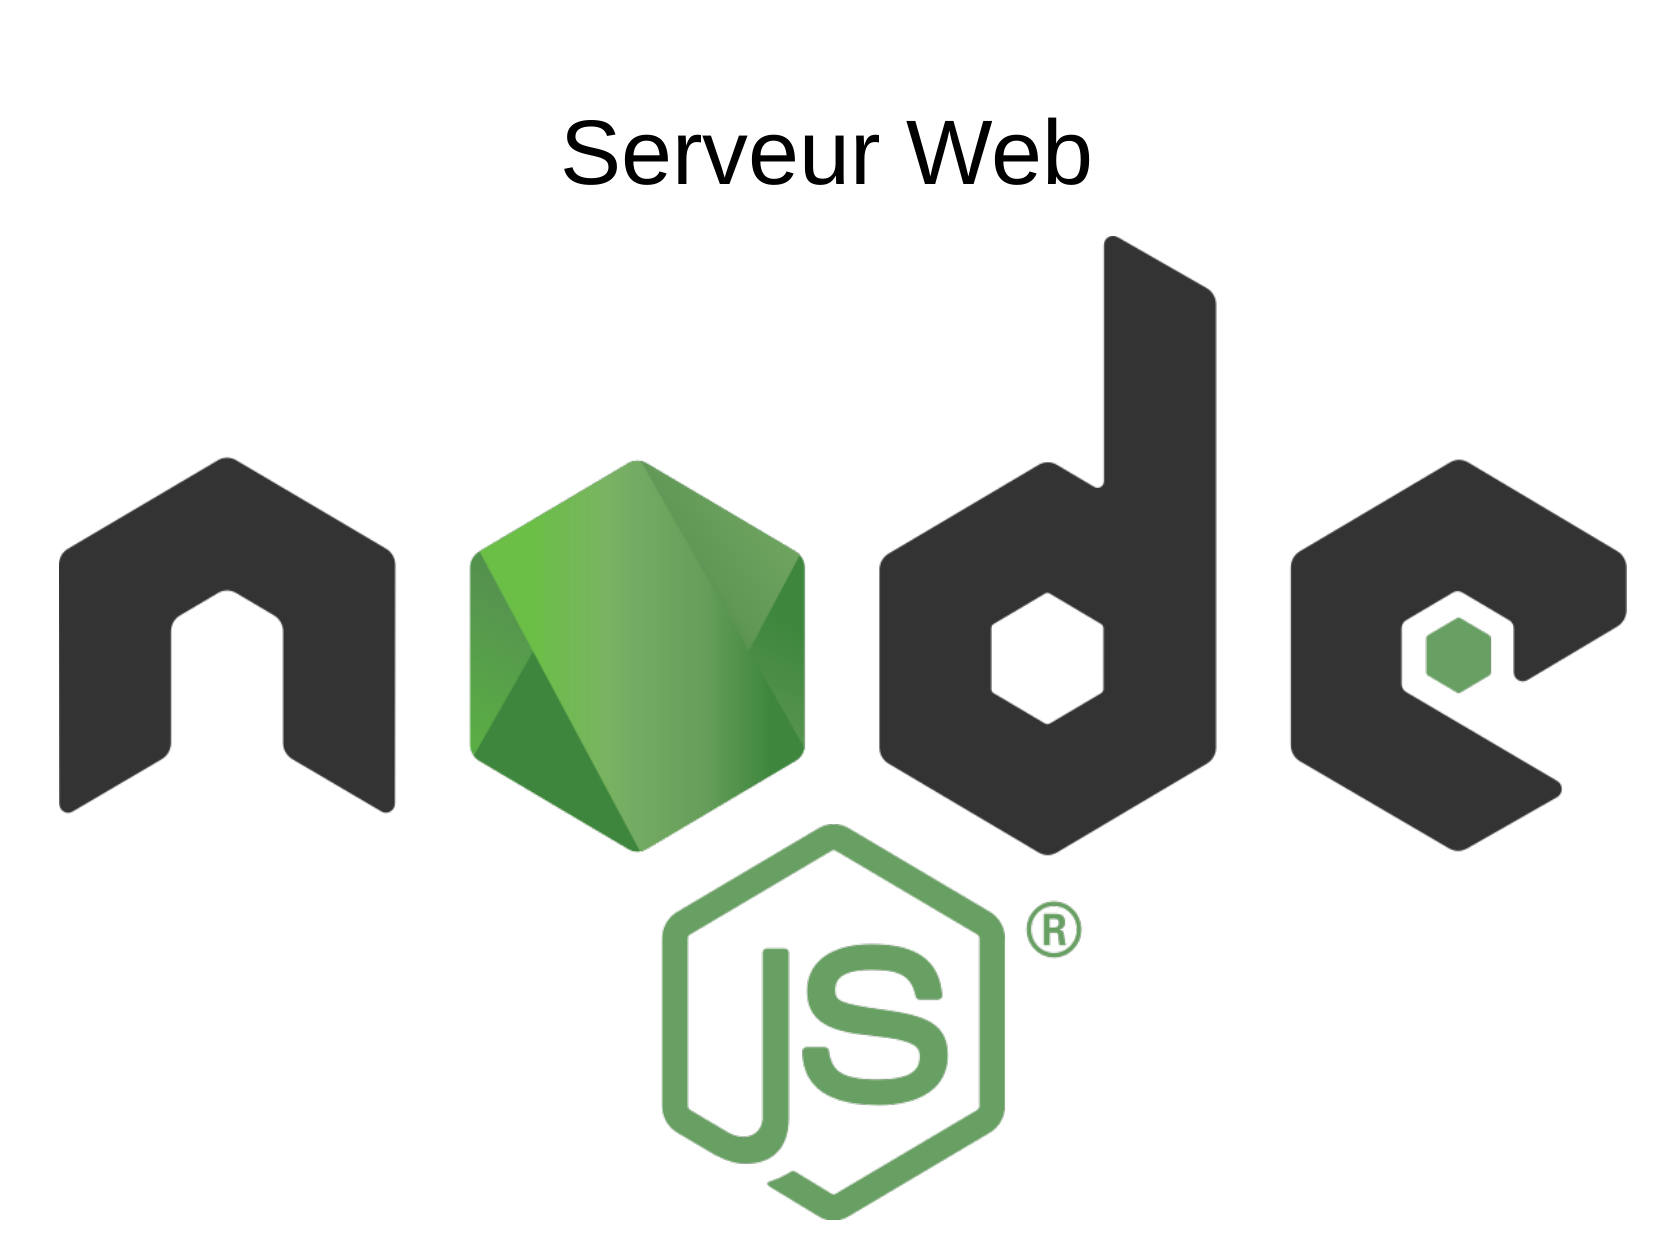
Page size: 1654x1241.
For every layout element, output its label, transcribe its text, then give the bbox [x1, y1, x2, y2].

picture [59, 236, 1627, 1220]
title Serveur Web [82, 49, 1571, 236]
